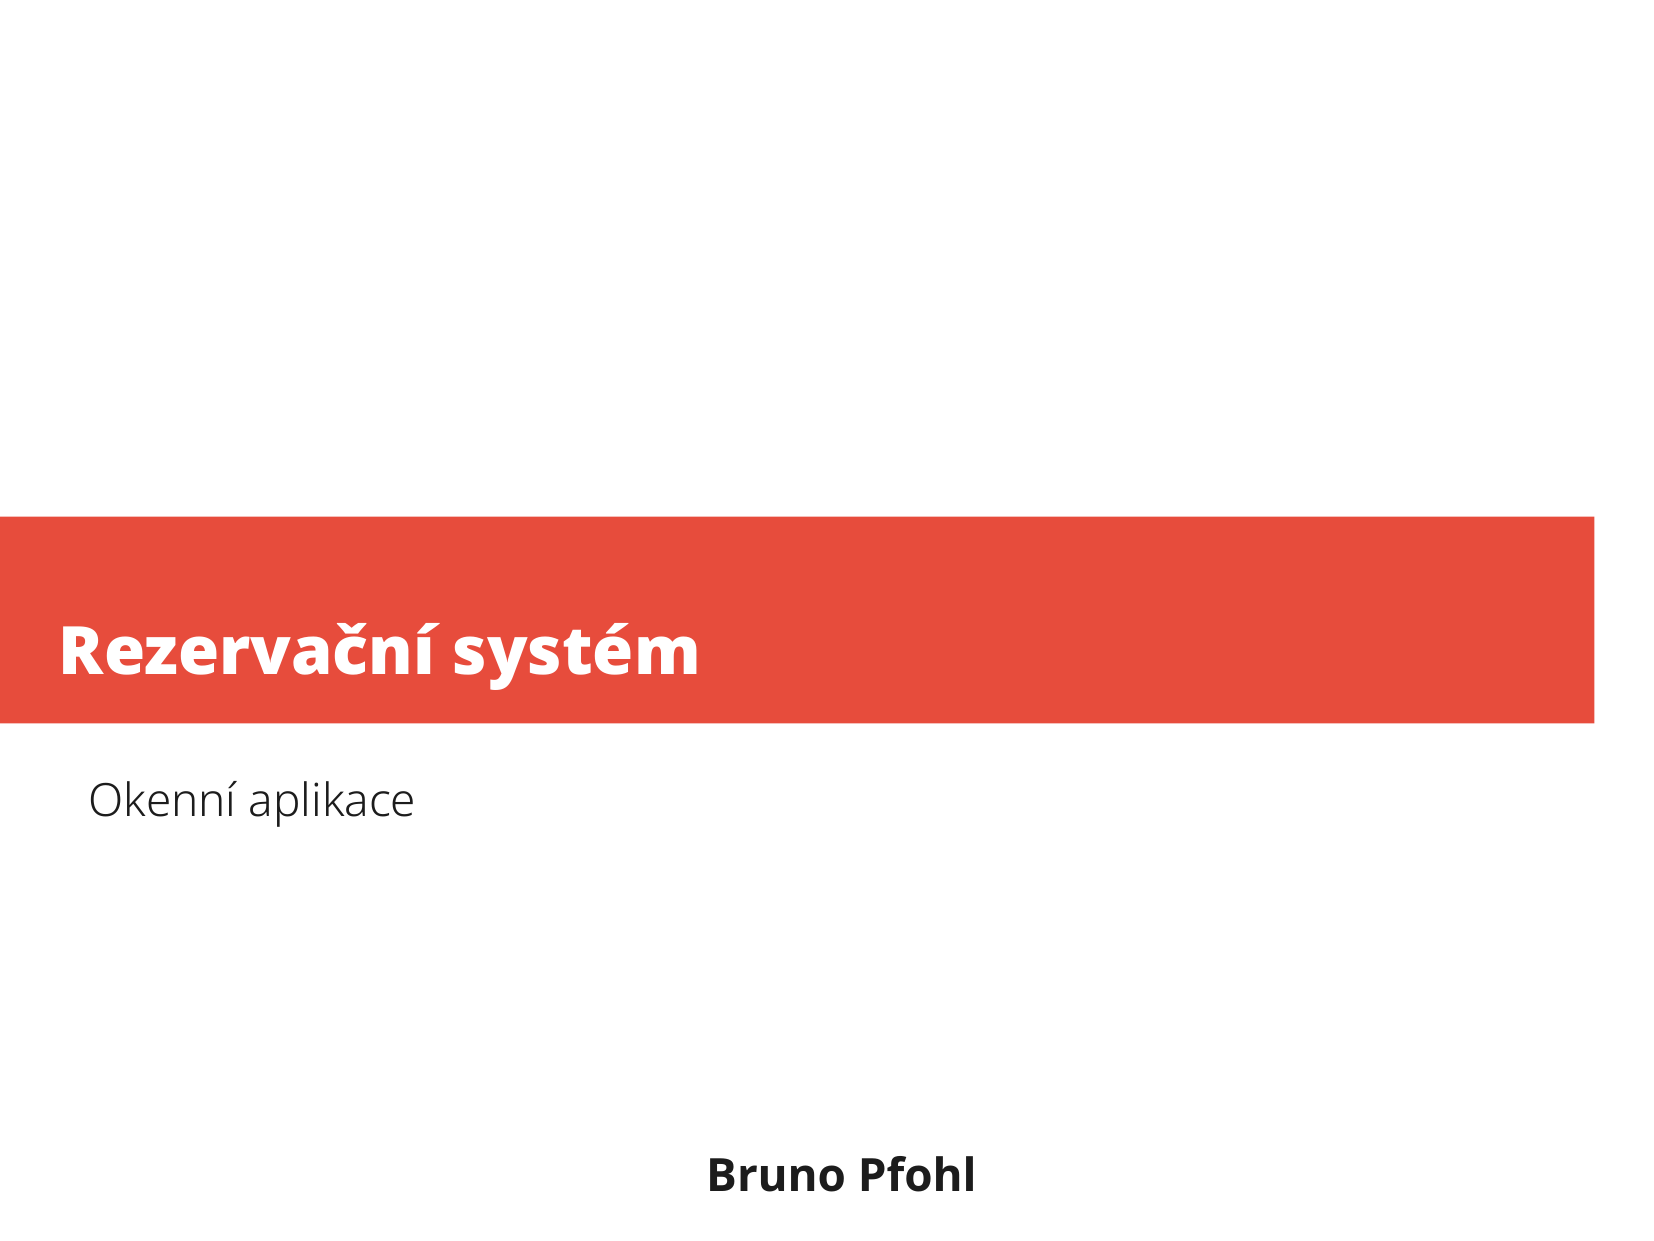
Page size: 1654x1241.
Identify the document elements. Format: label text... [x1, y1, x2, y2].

subtitle Okenní aplikace Bruno Pfohl [88, 767, 1595, 1182]
title Rezervační systém [59, 546, 1595, 694]
